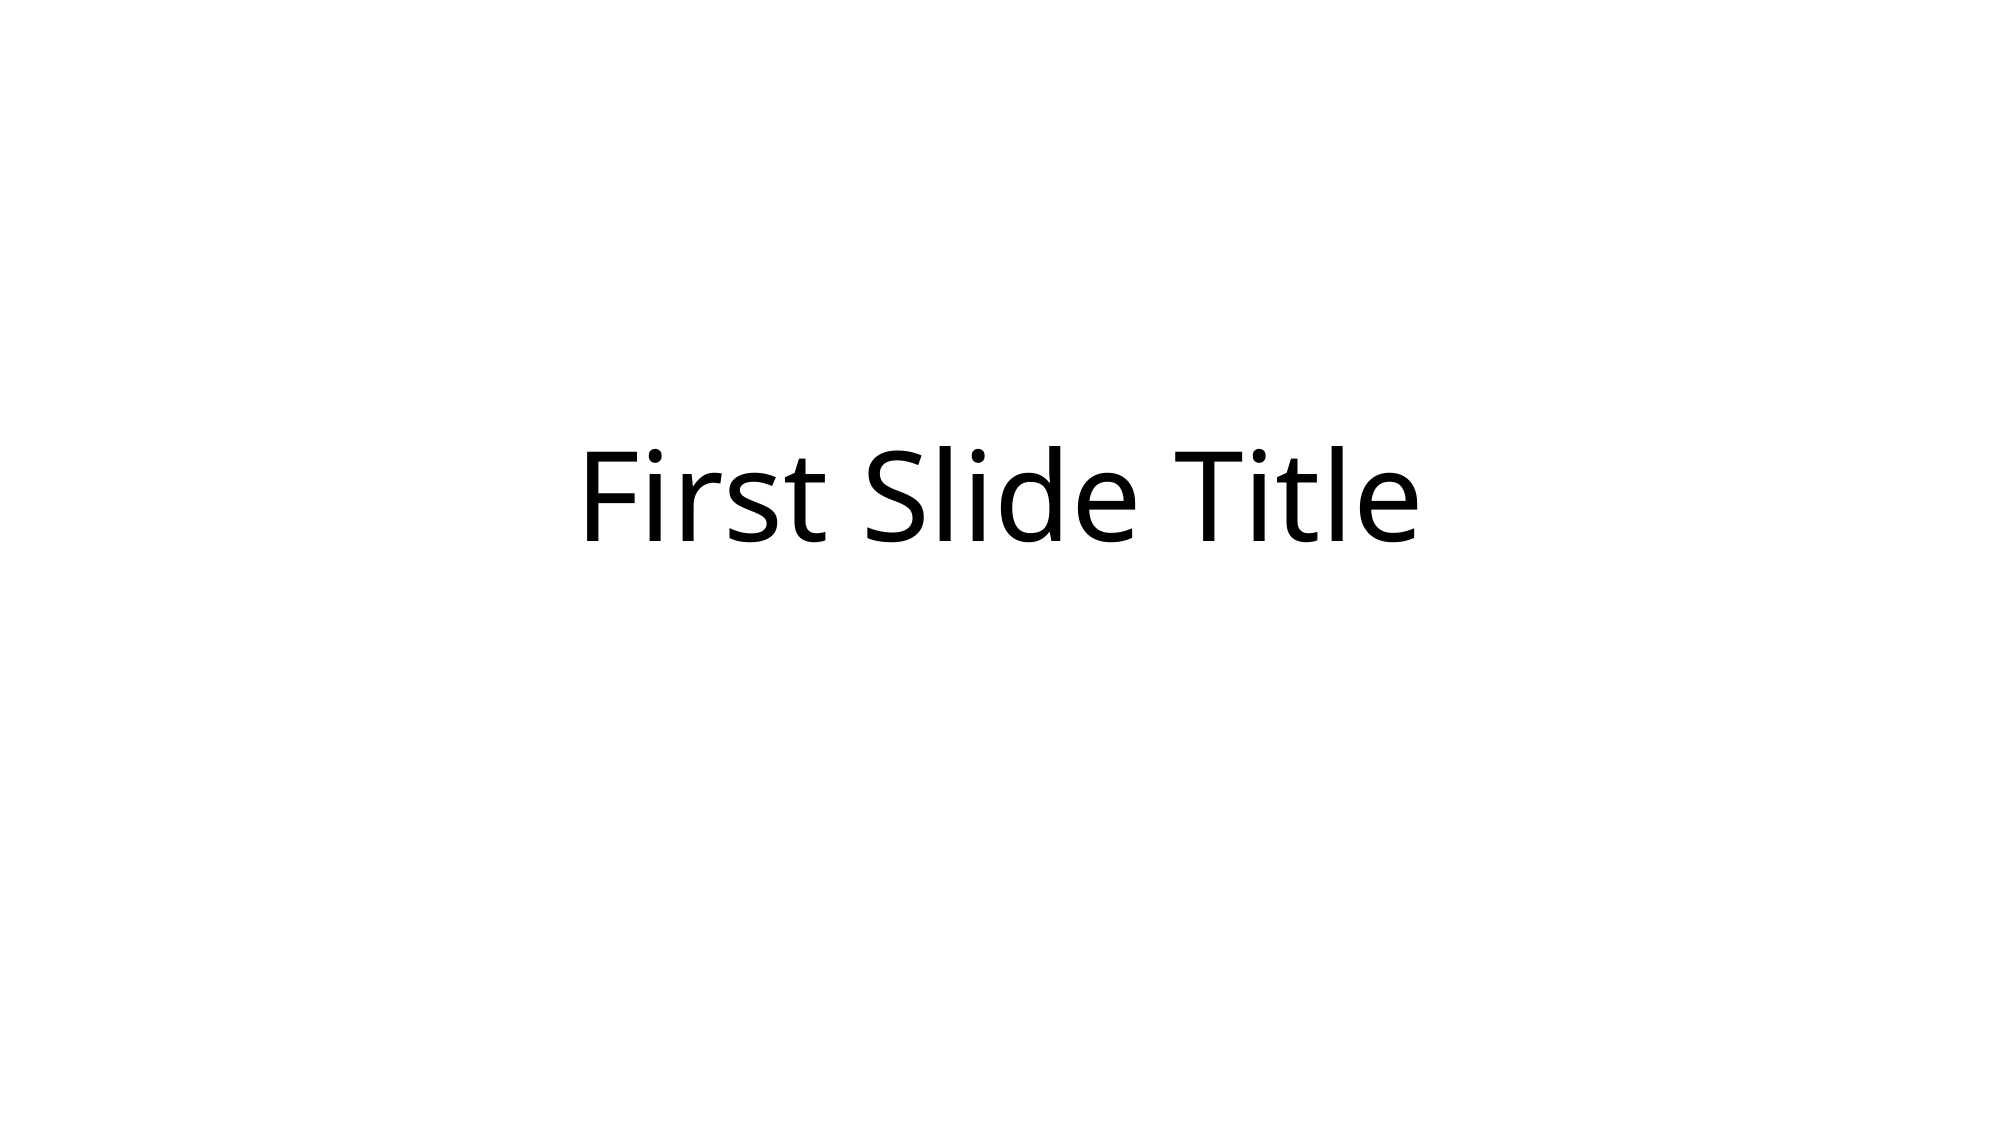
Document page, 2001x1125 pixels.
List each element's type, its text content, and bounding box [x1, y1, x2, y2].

title First Slide Title [249, 184, 1750, 576]
